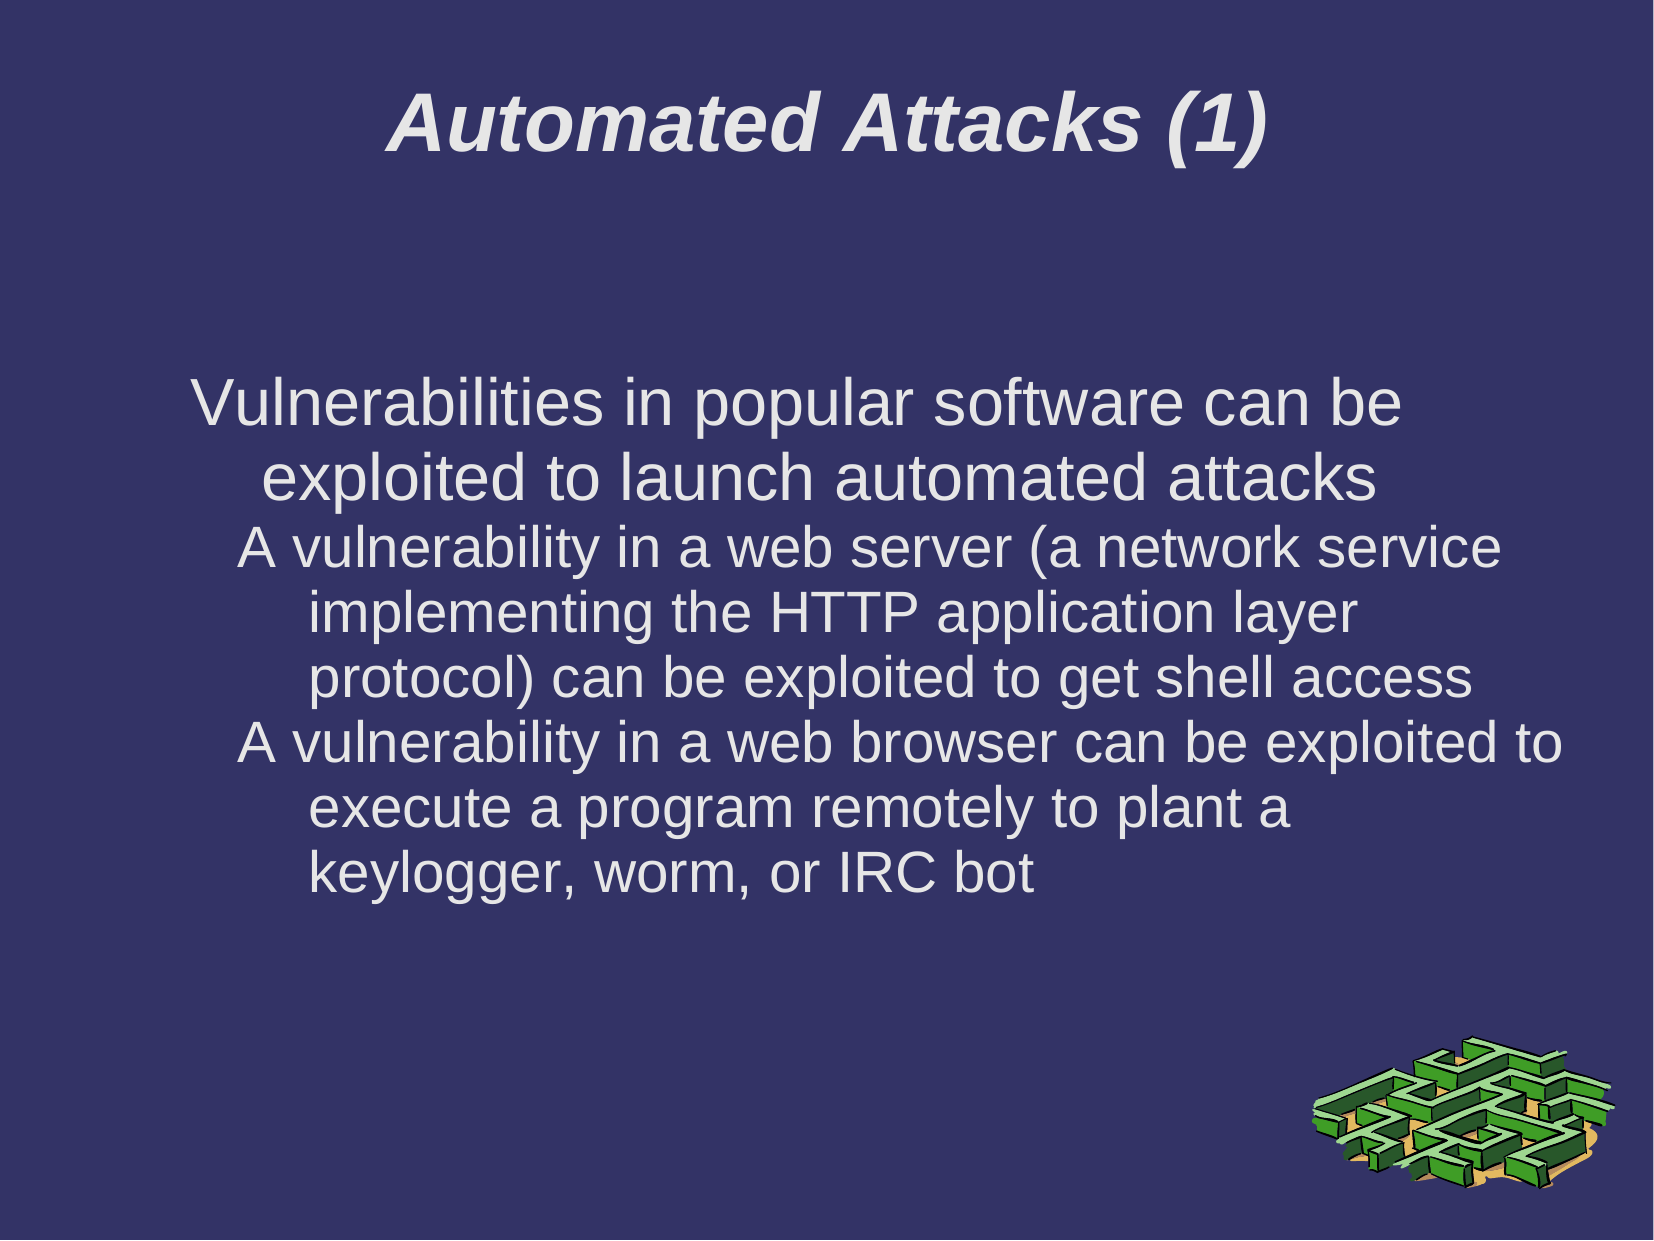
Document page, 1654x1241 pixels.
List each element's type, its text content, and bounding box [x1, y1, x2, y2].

title Automated Attacks (1) [121, 19, 1534, 227]
list Vulnerabilities in popular software can be exploited to launch automated attacks A vulnerability in a web server (a network service implementing the HTTP application layer protocol) can be exploited to get shell access A vulnerability in a web browser can be exploited to execute a program remotely to plant a keylogger, worm, or IRC bot [178, 364, 1570, 1147]
